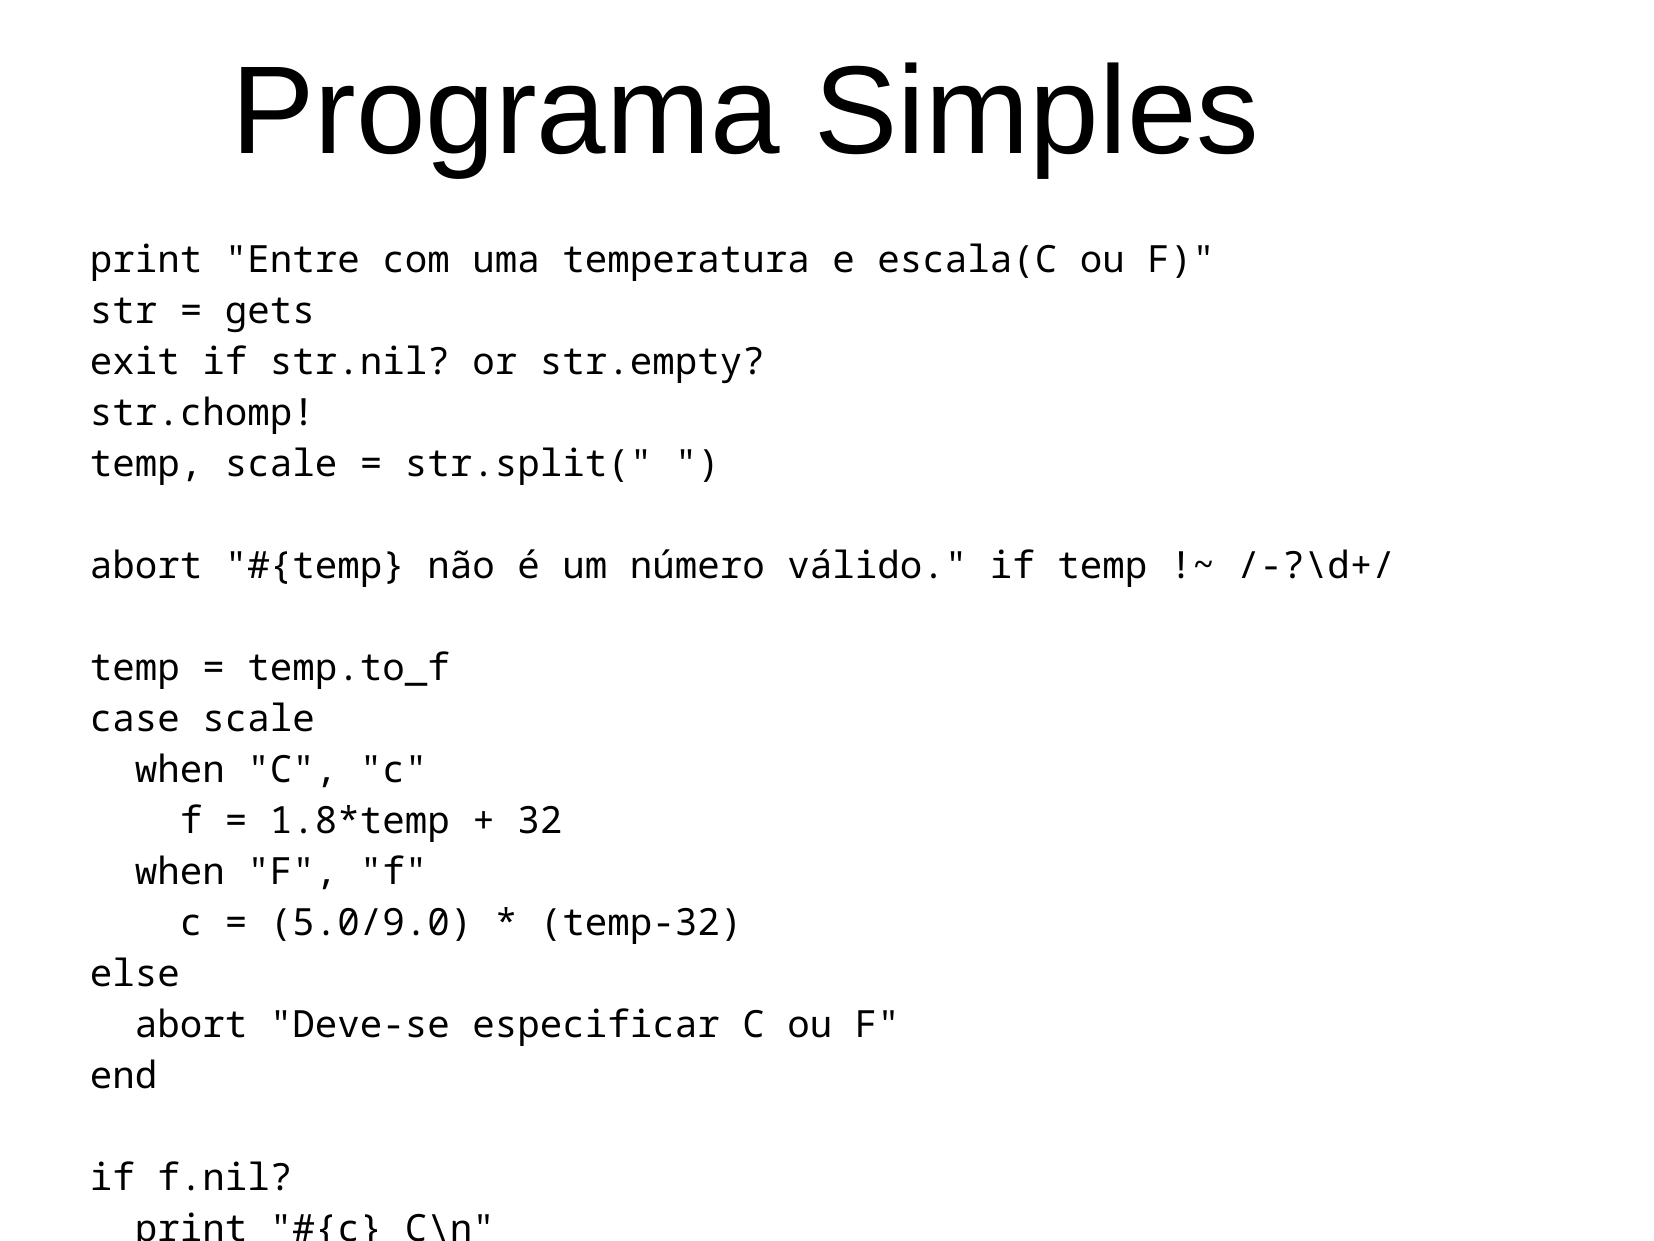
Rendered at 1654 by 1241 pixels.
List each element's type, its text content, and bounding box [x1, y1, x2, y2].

text_box Programa Simples [216, 32, 1276, 188]
text_box print "Entre com uma temperatura e escala(C ou F)" str = gets exit if str.nil? or str.empty? str.chomp! temp, scale = str.split(" ") abort "#{temp} não é um número válido." if temp !~ /-?\d+/ temp = temp.to_f case scale when "C", "c" f = 1.8*temp + 32 when "F", "f" c = (5.0/9.0) * (temp-32) else abort "Deve-se especificar C ou F" end if f.nil? print "#{c} C\n" else print "#{f} F\n" end [75, 225, 1576, 1241]
